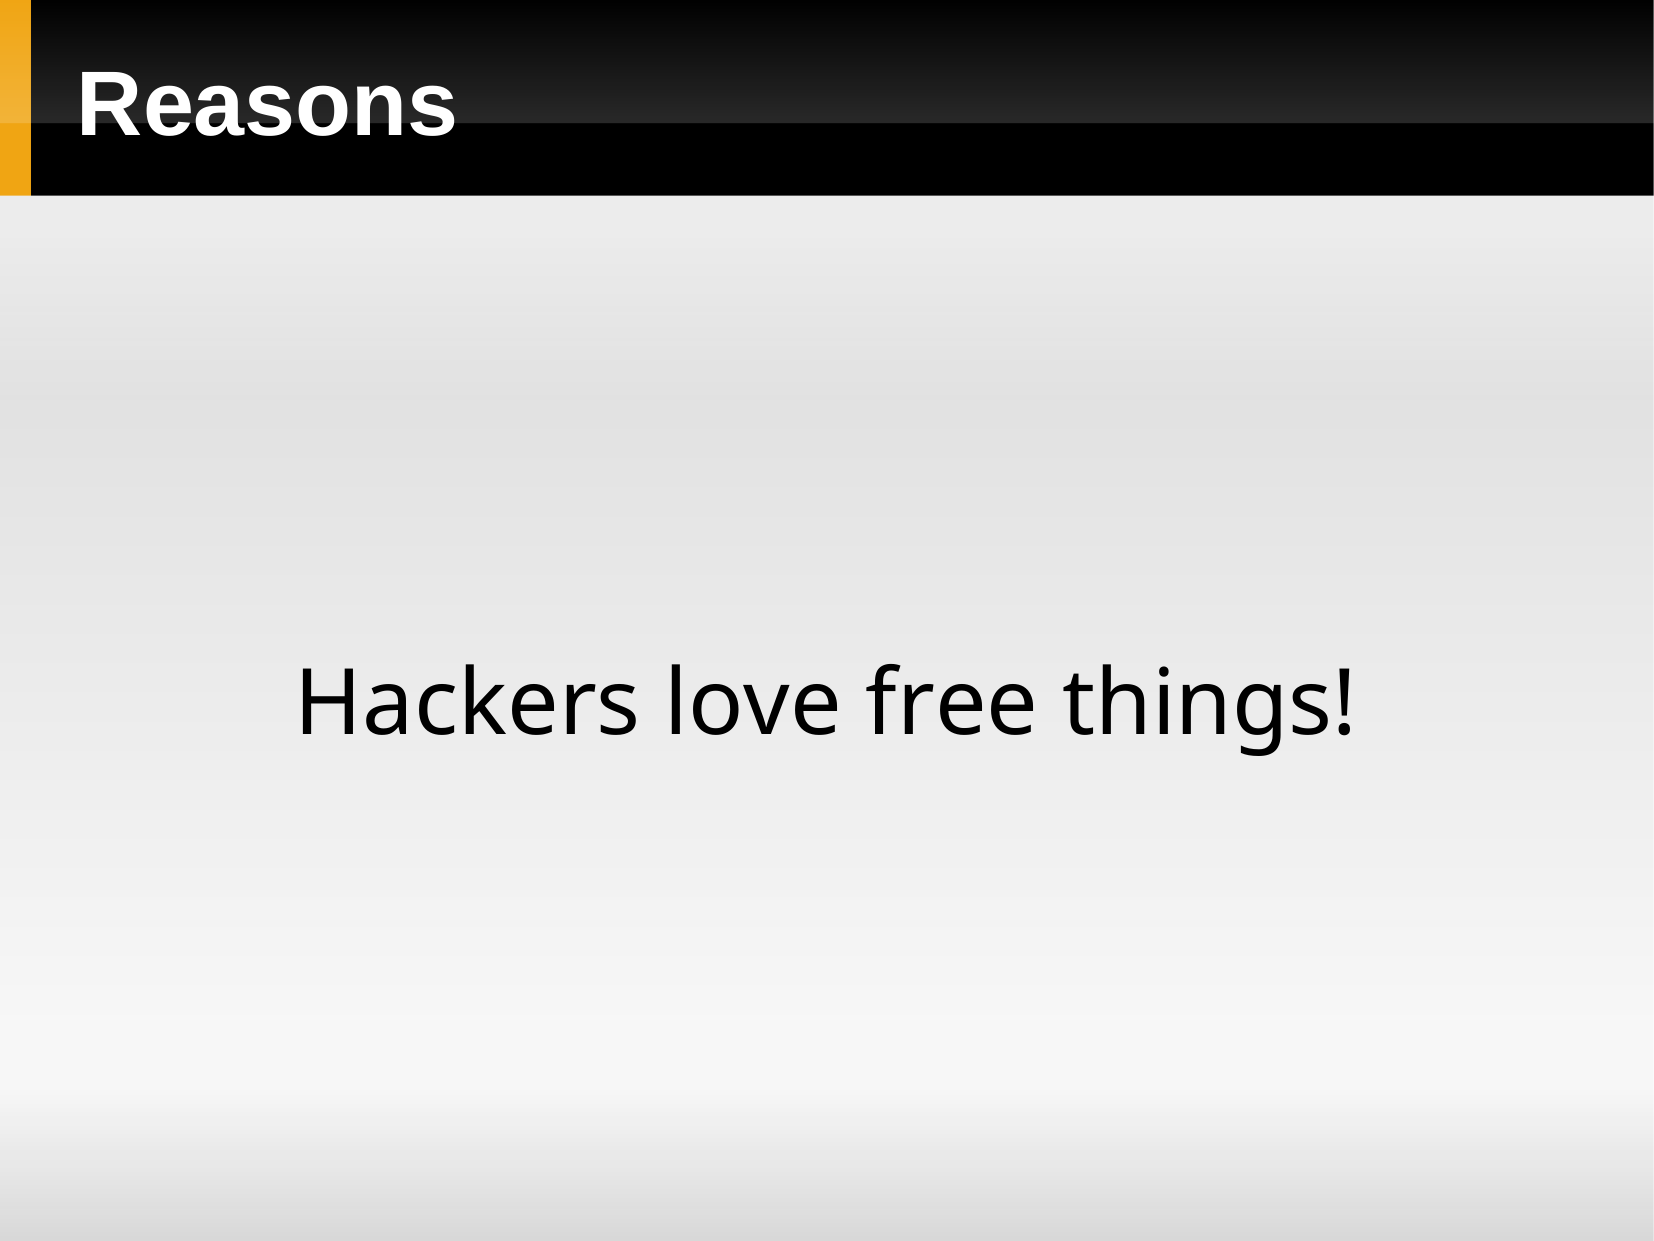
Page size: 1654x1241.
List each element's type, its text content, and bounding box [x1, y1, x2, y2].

title Reasons [76, 7, 1565, 200]
subtitle Hackers love free things! [82, 290, 1571, 1109]
picture [0, 0, 1654, 1241]
